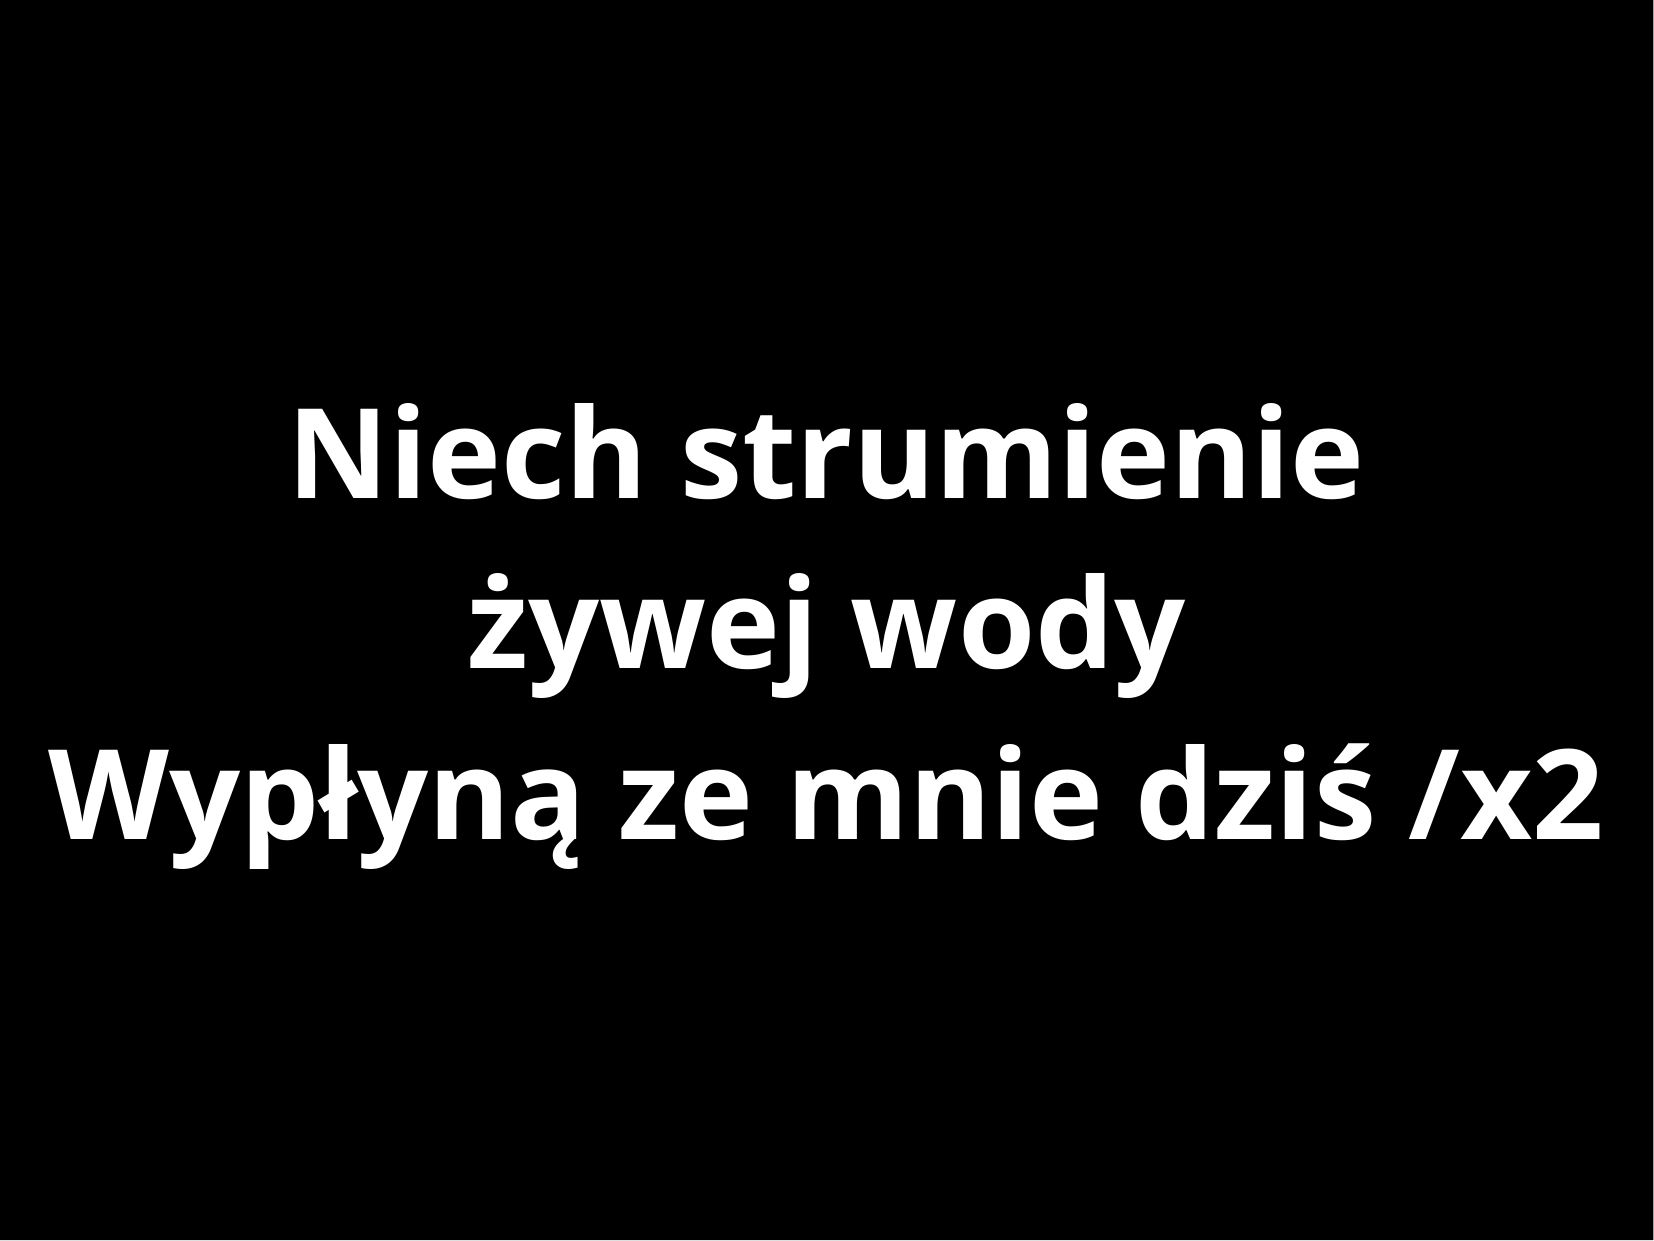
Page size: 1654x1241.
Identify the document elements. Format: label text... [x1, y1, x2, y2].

title Niech strumienie żywej wody Wypłyną ze mnie dziś /x2 [0, 0, 1654, 1241]
